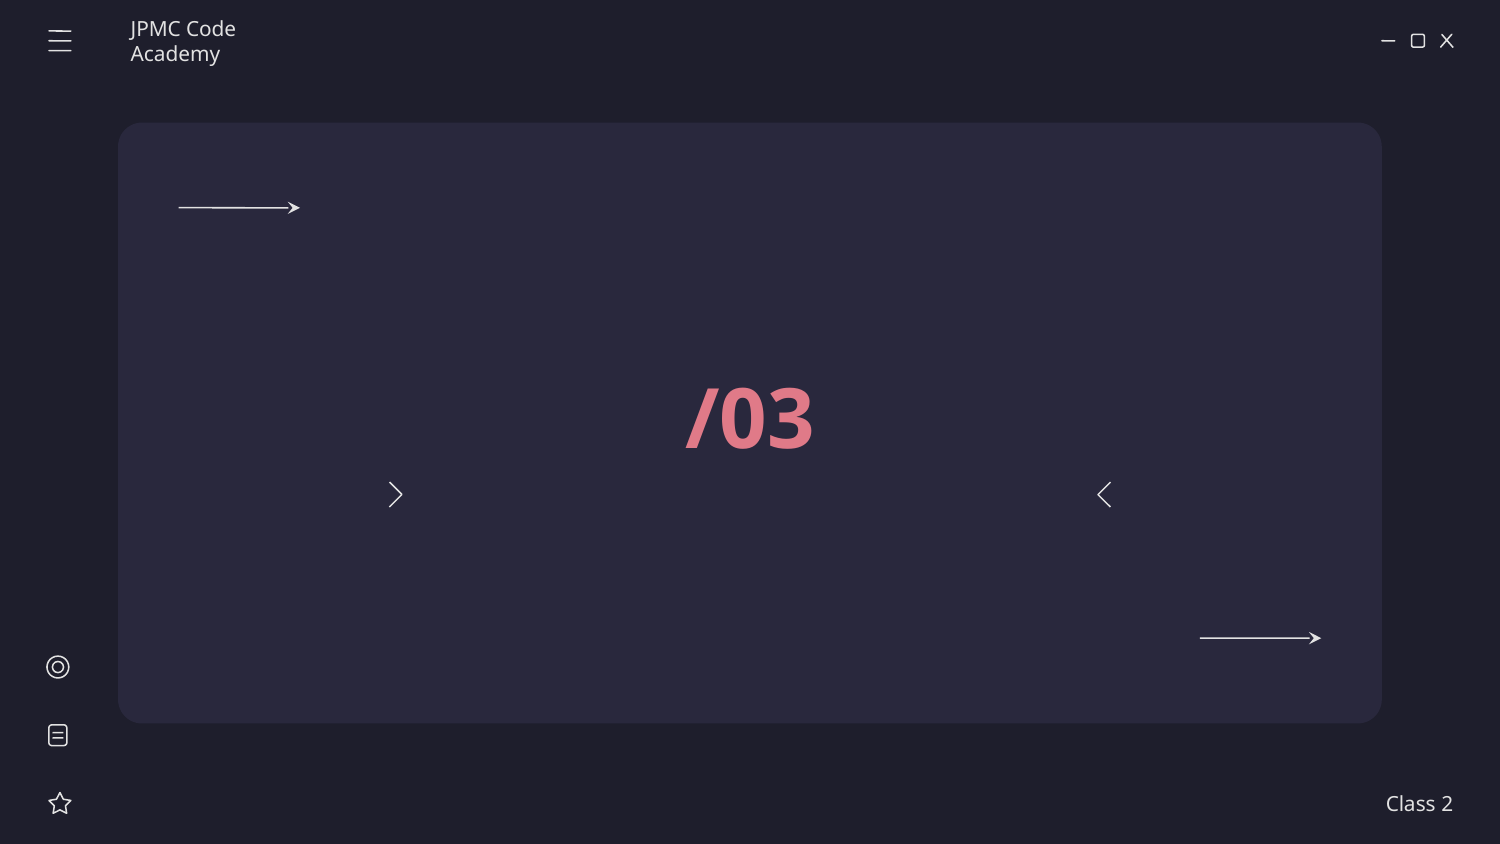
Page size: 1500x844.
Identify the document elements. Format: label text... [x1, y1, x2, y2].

subtitle Class 2 [1278, 780, 1453, 826]
subtitle JPMC Code Academy [130, 18, 306, 64]
title /03 [294, 308, 1206, 522]
